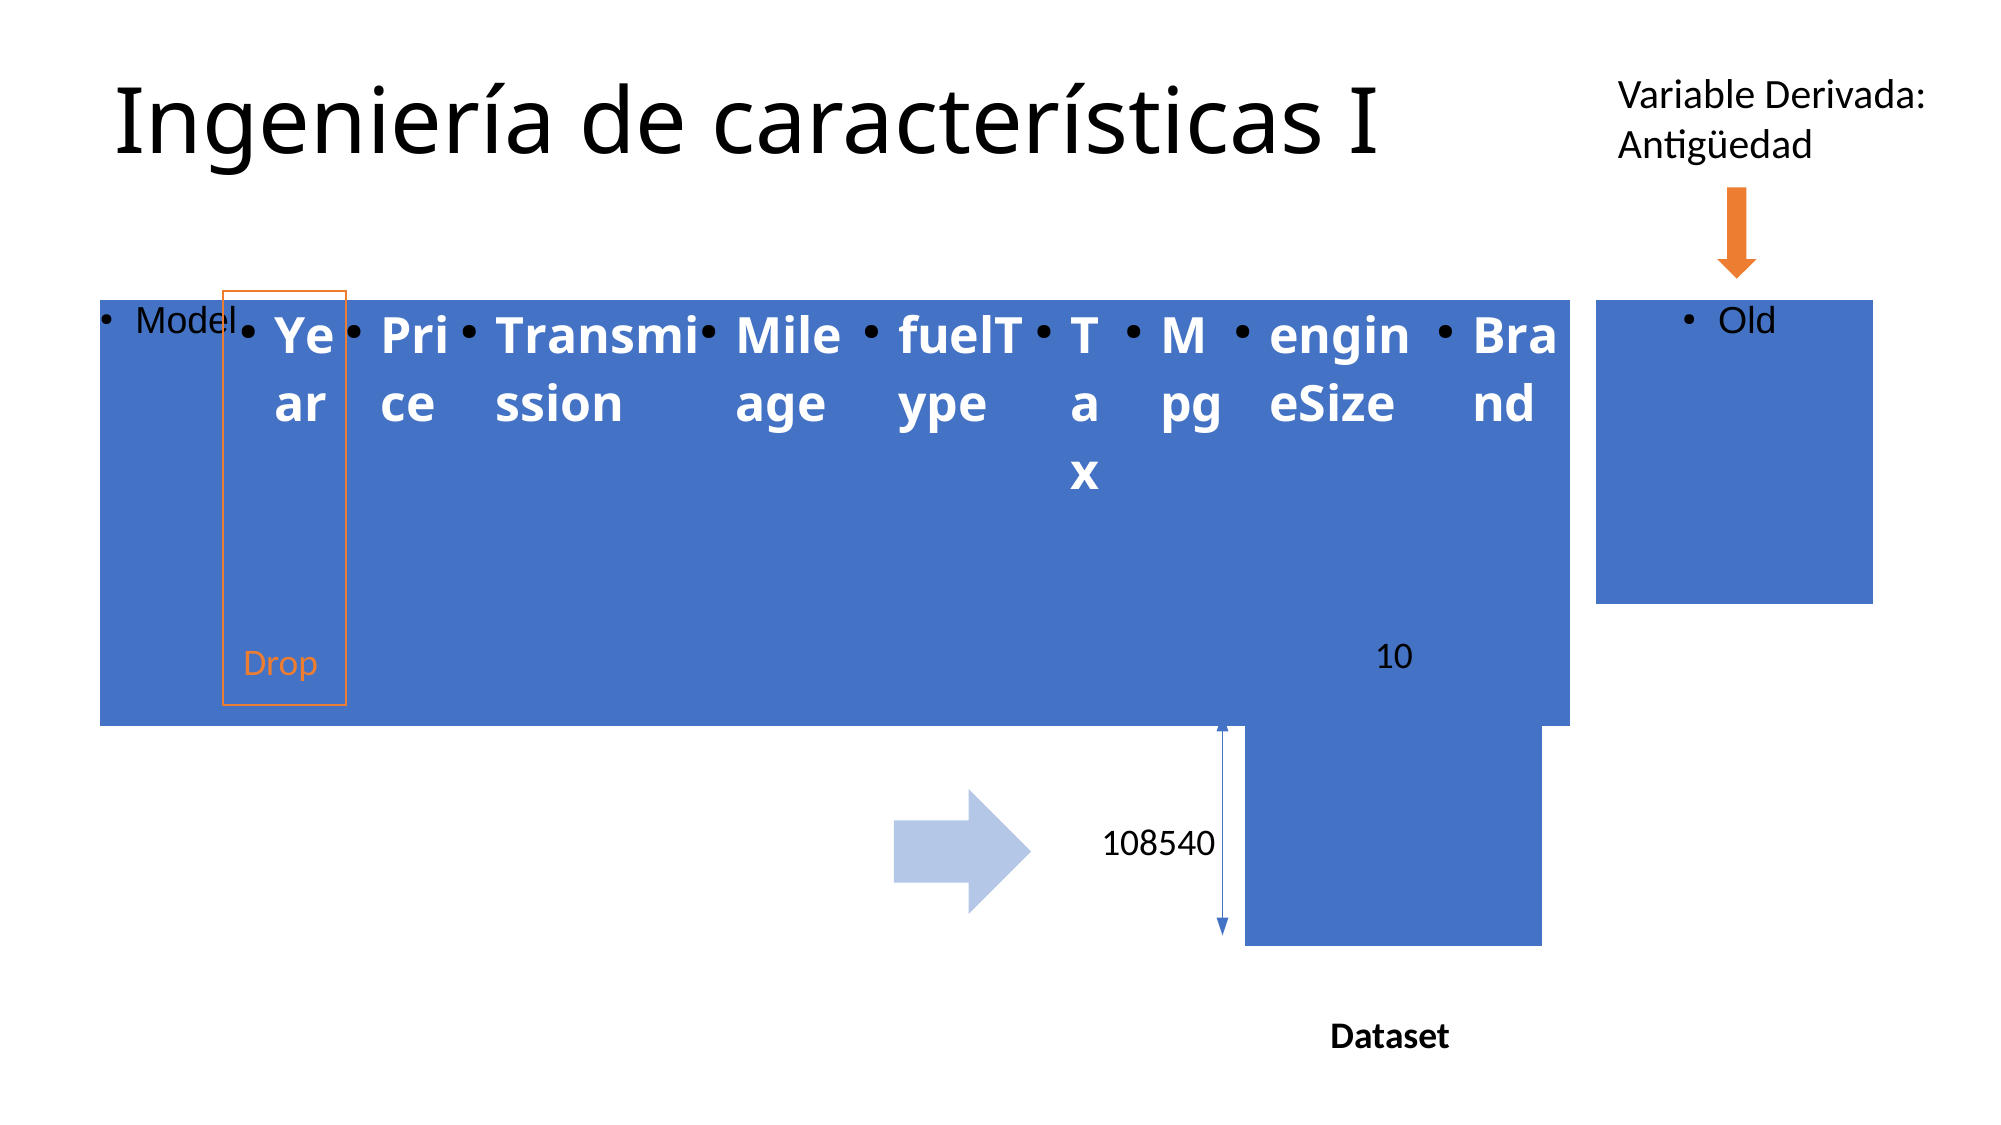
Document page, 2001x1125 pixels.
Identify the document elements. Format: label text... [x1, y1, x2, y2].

text_box Dataset [1315, 1003, 1472, 1067]
table_cell [347, 560, 460, 615]
table_cell [239, 615, 345, 670]
table_cell [460, 670, 700, 726]
table_cell [1234, 615, 1437, 670]
table_cell [1596, 360, 1873, 421]
table_cell [345, 670, 460, 726]
table_cell [100, 504, 222, 560]
table_cell [1437, 670, 1570, 726]
table_cell [863, 670, 1035, 726]
table_cell [460, 560, 700, 615]
table_cell [460, 615, 700, 670]
table_header Model [100, 300, 222, 504]
text_box Variable Derivada: Antigüedad [1602, 59, 1948, 176]
table_cell [1393, 825, 1443, 886]
text_box [1719, 188, 1754, 278]
table_cell [1443, 764, 1493, 825]
table_header Model [224, 300, 239, 504]
table_cell [1596, 482, 1873, 543]
table_cell [1035, 615, 1125, 670]
table_cell [1245, 886, 1294, 946]
table_cell [460, 504, 700, 560]
table_cell [1125, 504, 1234, 560]
table_header [1443, 703, 1493, 764]
table_cell [700, 504, 863, 560]
table_cell [100, 615, 222, 670]
table_cell [1437, 615, 1570, 670]
table_cell [700, 670, 863, 726]
table_cell [1437, 560, 1570, 615]
text_box 10 [1359, 623, 1429, 685]
table_cell [1344, 886, 1393, 946]
table_header Old [1596, 300, 1873, 360]
text_box Drop [228, 630, 340, 692]
table_header [1393, 703, 1443, 764]
table_cell [1234, 504, 1437, 560]
table_cell [239, 670, 345, 704]
table_cell [1596, 421, 1873, 482]
table_cell [347, 504, 460, 560]
table_cell [1493, 886, 1542, 946]
table_cell [239, 706, 345, 726]
table_cell [1294, 886, 1344, 946]
table_cell [863, 615, 1035, 670]
table_header Tax [1035, 300, 1125, 504]
table_cell [347, 615, 460, 670]
table_cell [100, 670, 239, 726]
table_header Year [239, 300, 345, 504]
table_cell [1493, 764, 1542, 825]
table_cell [224, 615, 239, 670]
table_header [1294, 703, 1344, 764]
table_cell [1125, 560, 1234, 615]
text_box [893, 789, 1032, 914]
table_header fuelType [863, 300, 1035, 504]
table_cell [239, 560, 345, 615]
table_cell [1294, 764, 1344, 825]
table_header Mileage [700, 300, 863, 504]
table_cell [224, 560, 239, 615]
table_cell [1393, 764, 1443, 825]
table_cell [1294, 825, 1344, 886]
table_cell [1245, 764, 1294, 825]
table_header [1493, 703, 1542, 764]
table_cell [224, 504, 239, 560]
table_header Price [347, 300, 460, 504]
table_header engineSize [1234, 300, 1437, 504]
table_cell [1234, 670, 1437, 726]
table_cell [1125, 670, 1234, 726]
table_cell [1393, 886, 1443, 946]
table_cell [1429, 670, 1437, 682]
table_header [1245, 703, 1294, 764]
table_header [1344, 703, 1393, 764]
table_cell [1344, 825, 1393, 886]
table_header Mpg [1125, 300, 1234, 504]
table_header Transmission [460, 300, 700, 504]
text_box 108540 [1086, 810, 1241, 871]
table_cell [224, 670, 239, 704]
table_cell [239, 504, 345, 560]
table_cell [1245, 825, 1294, 886]
table_cell [1443, 825, 1493, 886]
table_cell [1443, 886, 1493, 946]
table_cell [1035, 670, 1125, 726]
table_cell [1035, 504, 1125, 560]
table_cell [1234, 560, 1437, 615]
table_cell [1493, 825, 1542, 886]
table_cell [1125, 615, 1234, 670]
table_cell [700, 560, 863, 615]
table_cell [1035, 560, 1125, 615]
table_cell [1344, 764, 1393, 825]
table_cell [863, 560, 1035, 615]
table_cell [100, 560, 222, 615]
table_cell [1437, 504, 1570, 560]
table_header Brand [1437, 300, 1570, 504]
table_cell [700, 615, 863, 670]
text_box Ingeniería de características I [99, 15, 1825, 233]
table_cell [1596, 543, 1873, 604]
table_cell [863, 504, 1035, 560]
